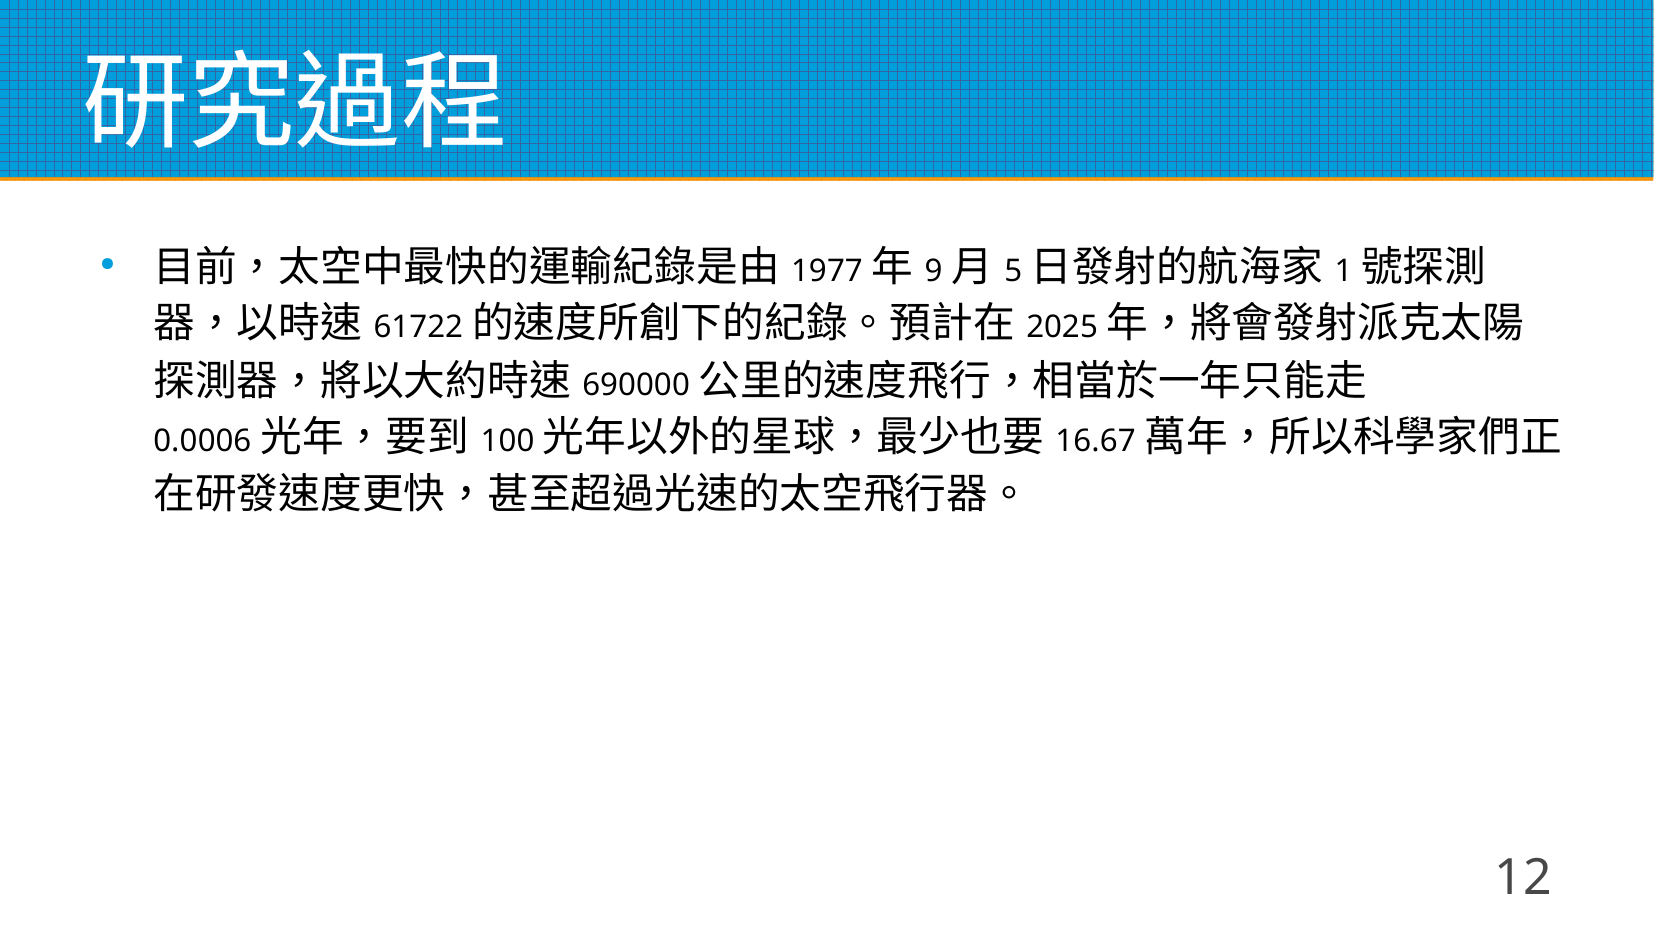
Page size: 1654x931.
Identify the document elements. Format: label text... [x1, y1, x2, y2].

list 目前，太空中最快的運輸紀錄是由1977年9月5日發射的航海家1號探測器，以時速61722的速度所創下的紀錄。預計在2025年，將會發射派克太陽探測器，將以大約時速690000公里的速度飛行，相當於一年只能走 0.0006光年，要到100光年以外的星球，最少也要16.67萬年，所以科學家們正在研發速度更快，甚至超過光速的太空飛行器。 [82, 236, 1563, 811]
title 研究過程 [82, 14, 1571, 171]
